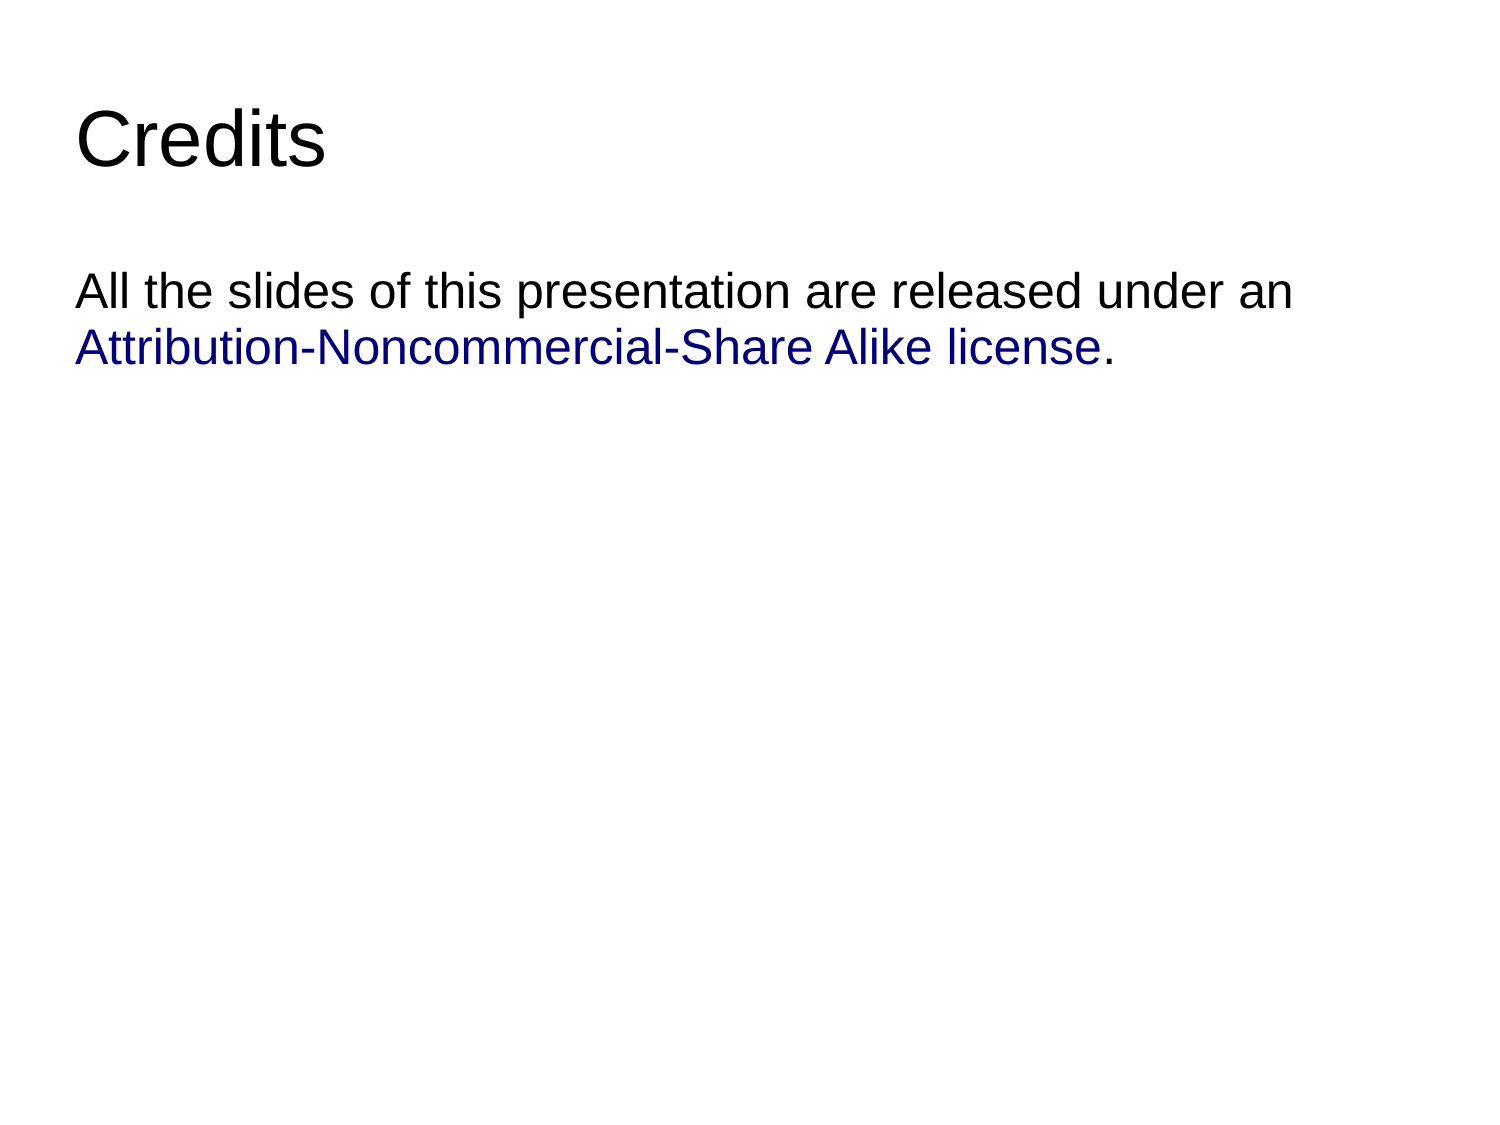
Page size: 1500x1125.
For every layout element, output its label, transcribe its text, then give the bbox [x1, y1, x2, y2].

list All the slides of this presentation are released under an Attribution-Noncommercial-Share Alike license. [75, 263, 1425, 916]
title Credits [75, 44, 1425, 233]
